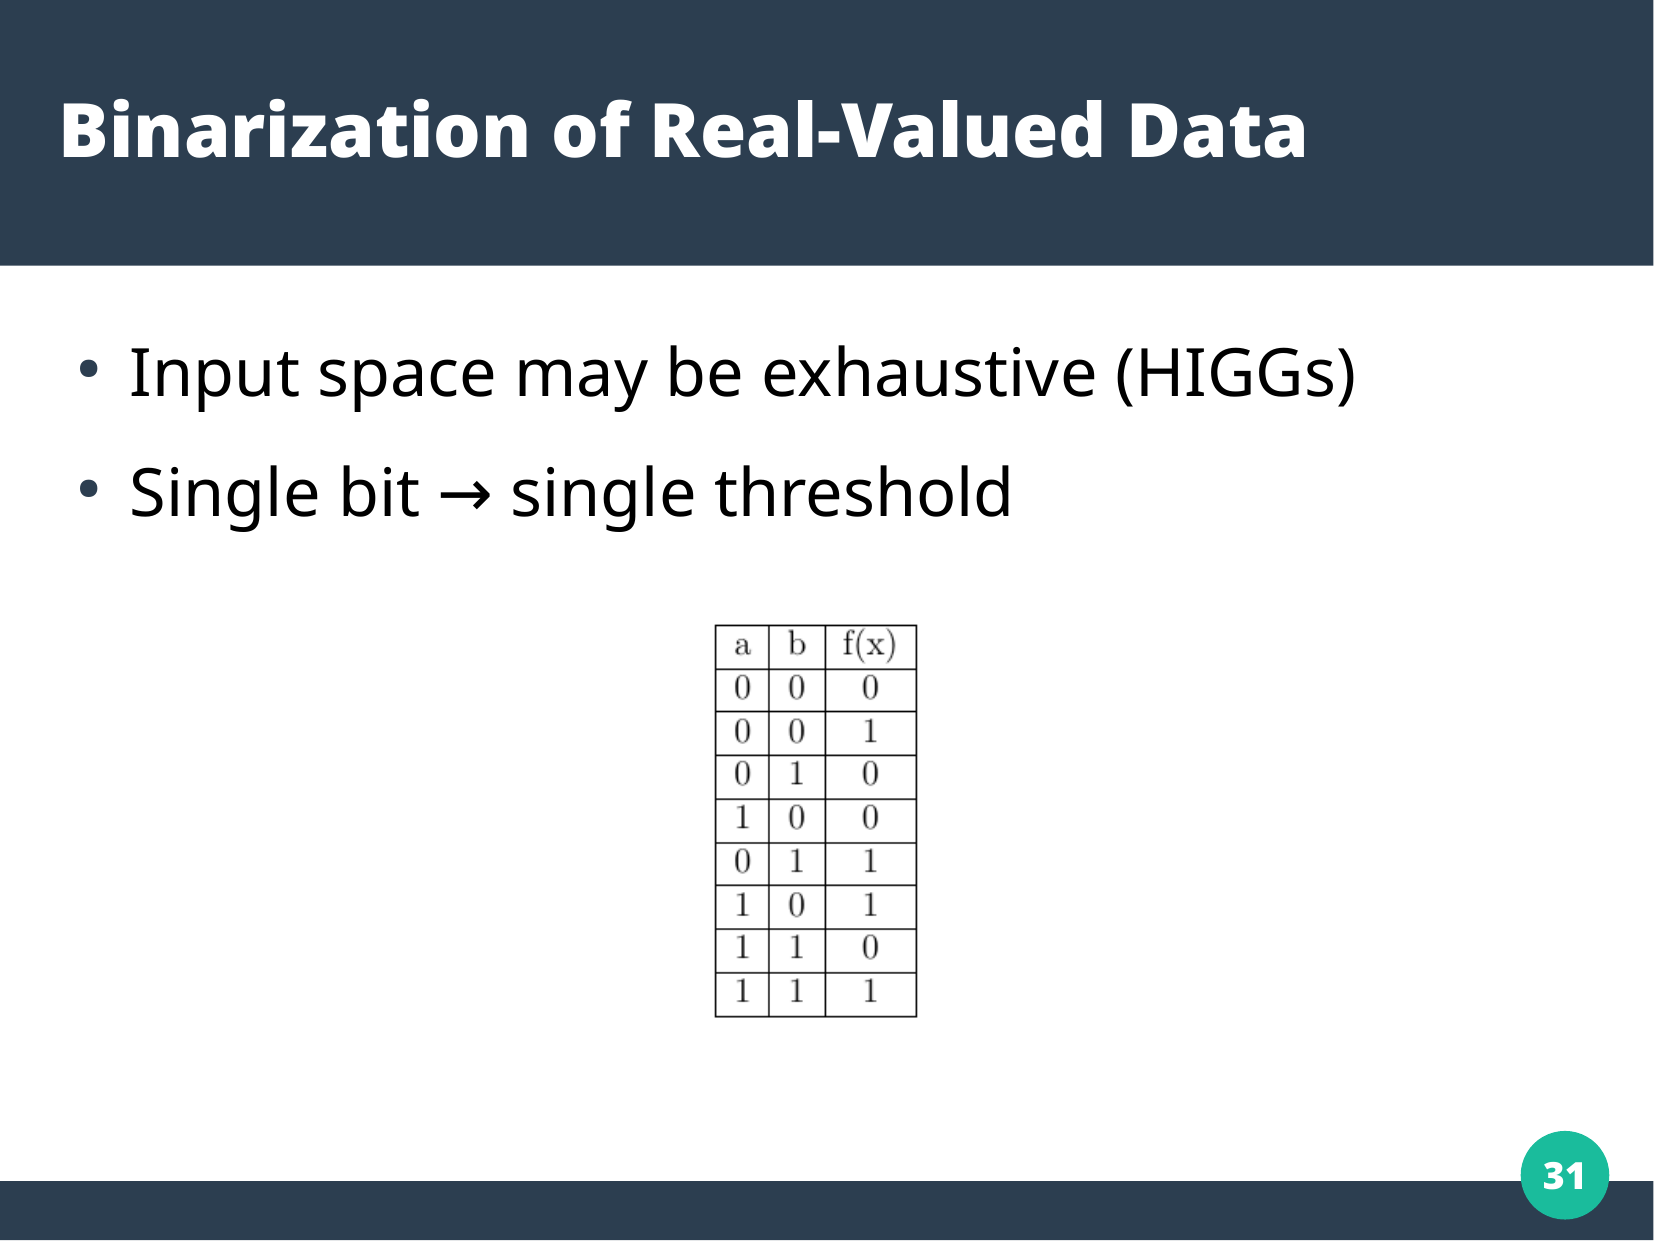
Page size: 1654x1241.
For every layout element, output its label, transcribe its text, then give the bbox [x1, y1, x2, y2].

list Input space may be exhaustive (HIGGs) Single bit → single threshold [59, 324, 1595, 1152]
picture [701, 614, 931, 1036]
title Binarization of Real-Valued Data [59, 49, 1595, 207]
